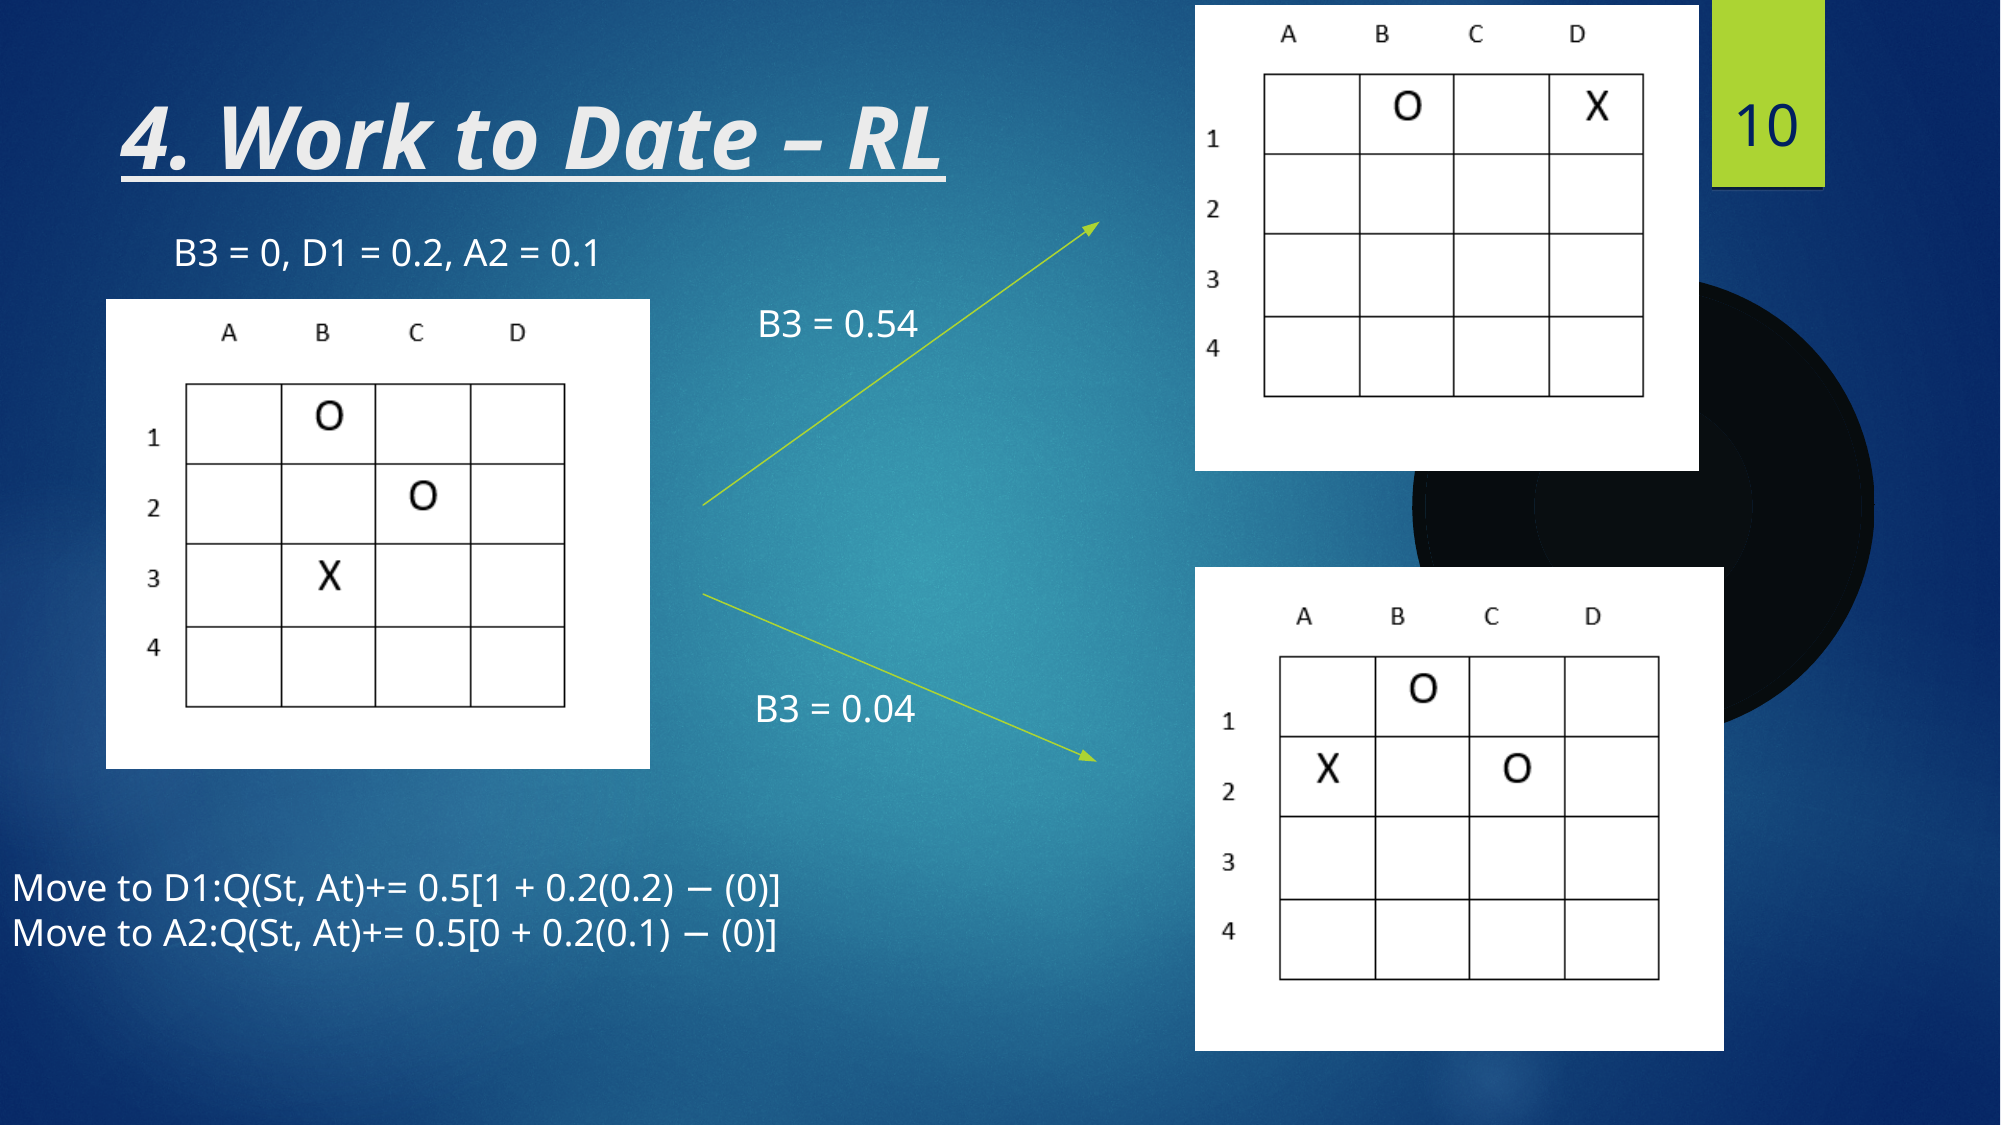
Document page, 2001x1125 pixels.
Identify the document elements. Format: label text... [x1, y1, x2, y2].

text_box Move to D1:Q(St, At)+= 0.5[1 + 0.2(0.2) − (0)] Move to A2:Q(St, At)+= 0.5[0 + 0.2(0.1) − (0)] [0, 856, 1164, 1009]
title 4. Work to Date – RL [106, 74, 1195, 268]
picture [1195, 567, 1724, 1051]
list [88, 268, 1557, 957]
text_box B3 = 0.54 [742, 292, 1066, 353]
picture [106, 300, 650, 769]
text_box B3 = 0, D1 = 0.2, A2 = 0.1 [158, 221, 989, 283]
text_box B3 = 0.04 [739, 677, 936, 739]
picture [1195, 5, 1699, 472]
text_box 6 [1698, 48, 1836, 175]
